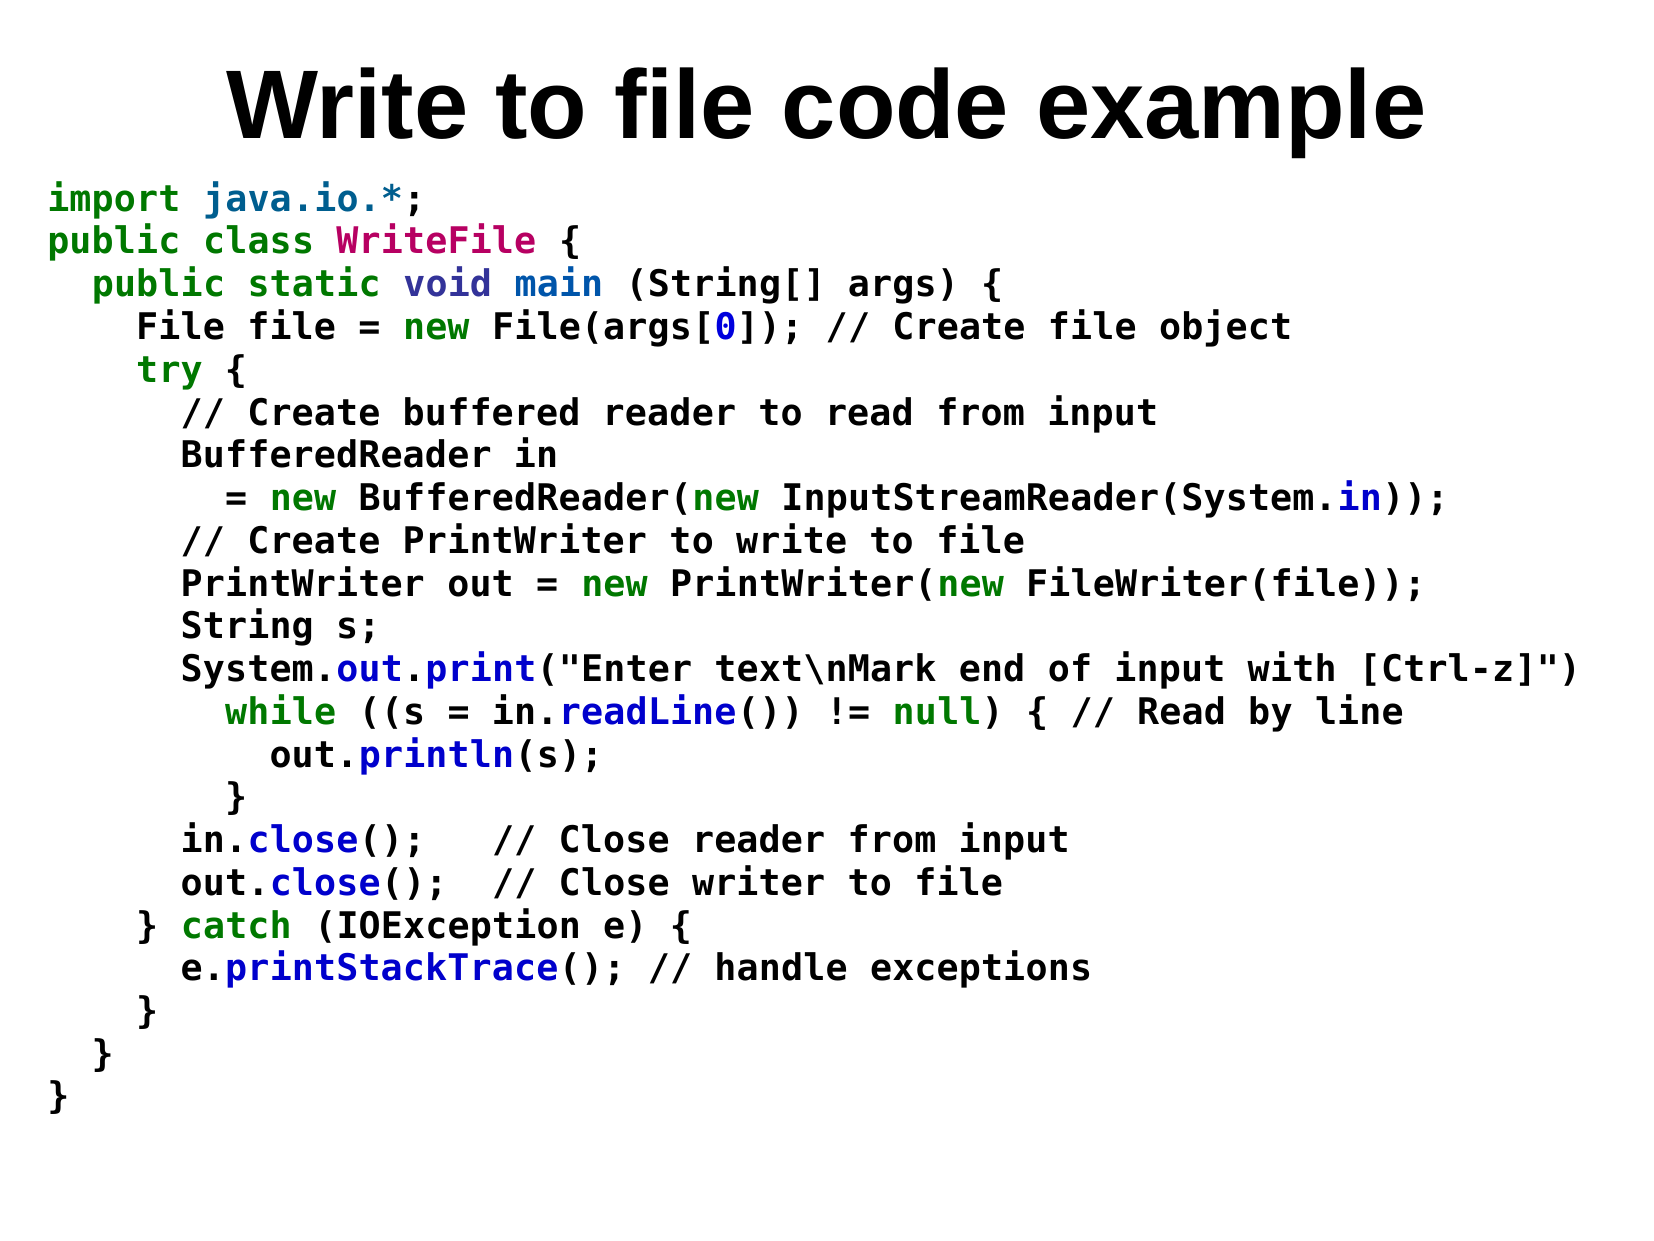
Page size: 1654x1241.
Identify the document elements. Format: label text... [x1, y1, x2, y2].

list import java.io.*; public class WriteFile { public static void main (String[] args) { File file = new File(args[0]); // Create file object try { // Create buffered reader to read from input BufferedReader in = new BufferedReader(new InputStreamReader(System.in)); // Create PrintWriter to write to file PrintWriter out = new PrintWriter(new FileWriter(file)); String s; System.out.print("Enter text\nMark end of input with [Ctrl-z]") while ((s = in.readLine()) != null) { // Read by line out.println(s); } in.close(); // Close reader from input out.close(); // Close writer to file } catch (IOException e) { e.printStackTrace(); // handle exceptions } } } [47, 177, 1595, 1193]
title Write to file code example [82, 31, 1571, 177]
